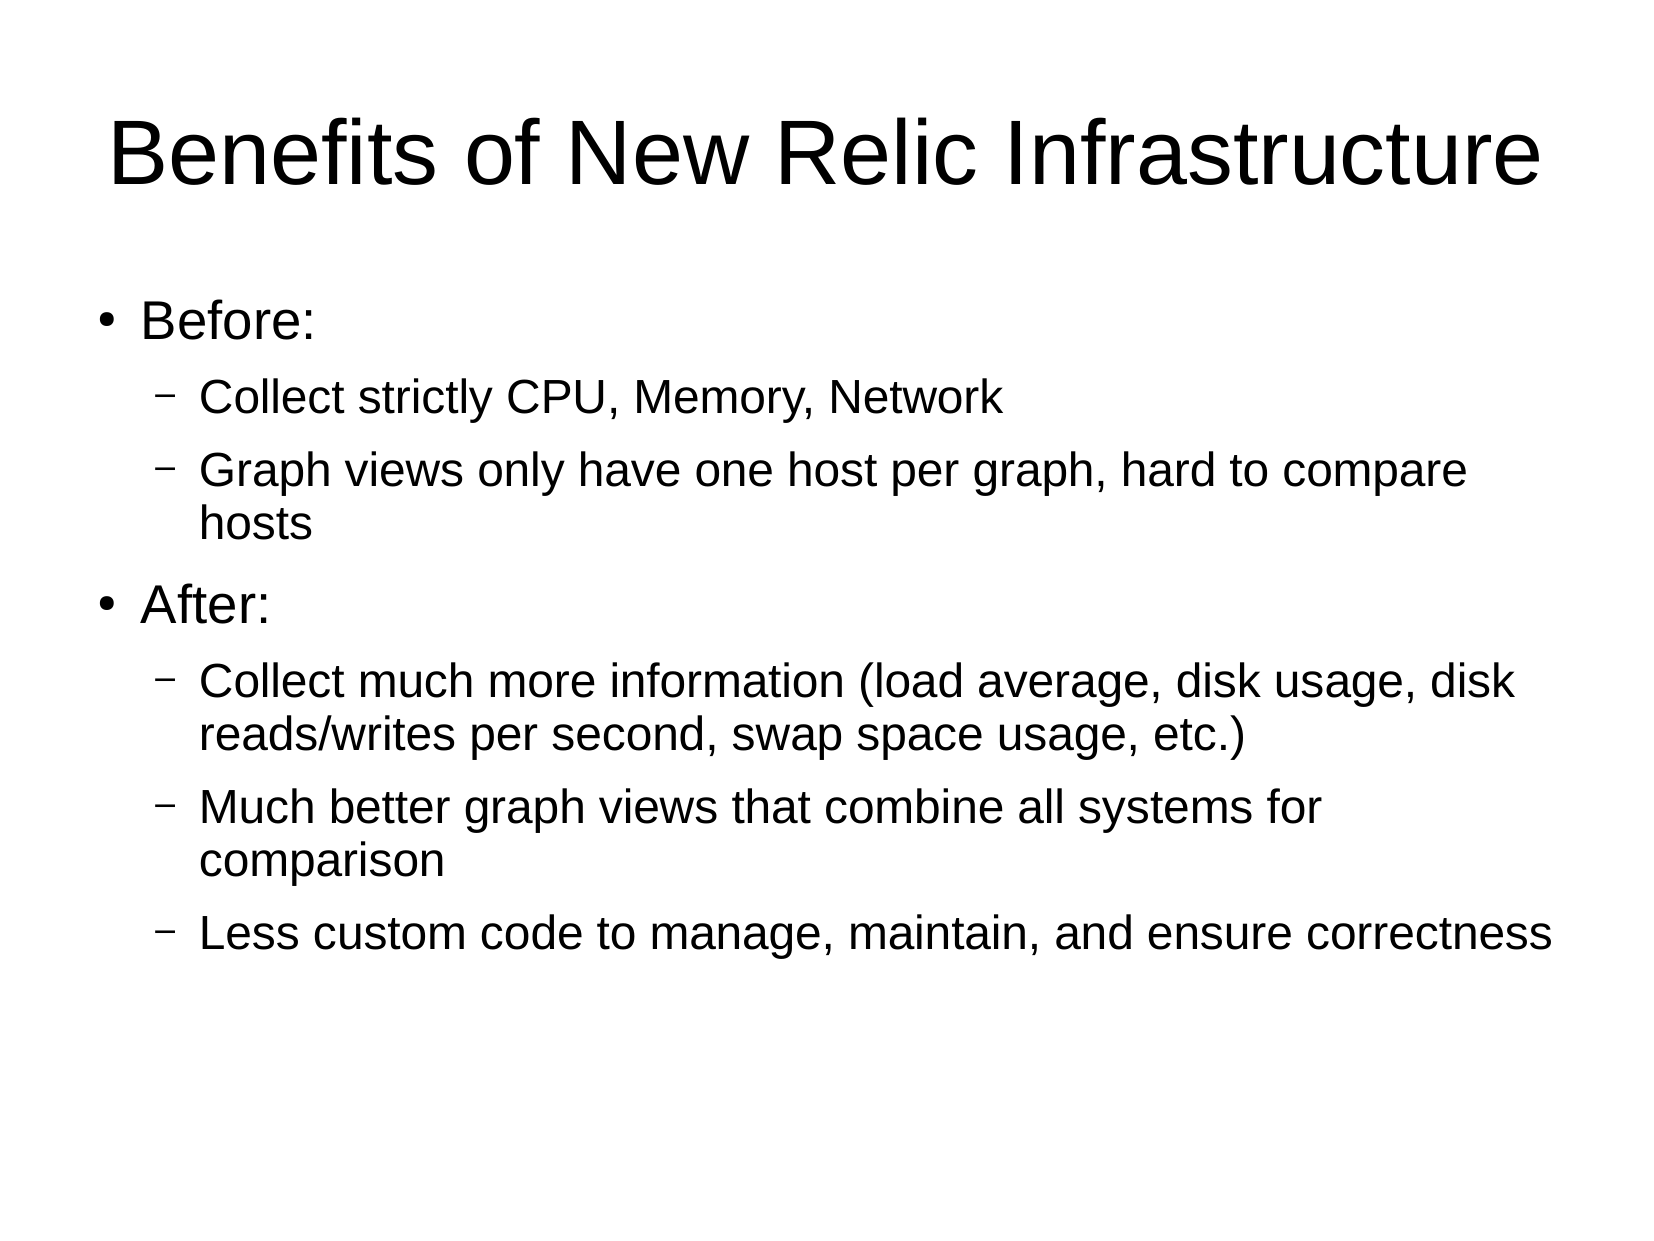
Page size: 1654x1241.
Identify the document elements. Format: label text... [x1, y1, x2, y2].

title Benefits of New Relic Infrastructure [82, 49, 1571, 257]
list Before: Collect strictly CPU, Memory, Network Graph views only have one host per graph, hard to compare hosts After: Collect much more information (load average, disk usage, disk reads/writes per second, swap space usage, etc.) Much better graph views that combine all systems for comparison Less custom code to manage, maintain, and ensure correctness [82, 290, 1571, 1010]
